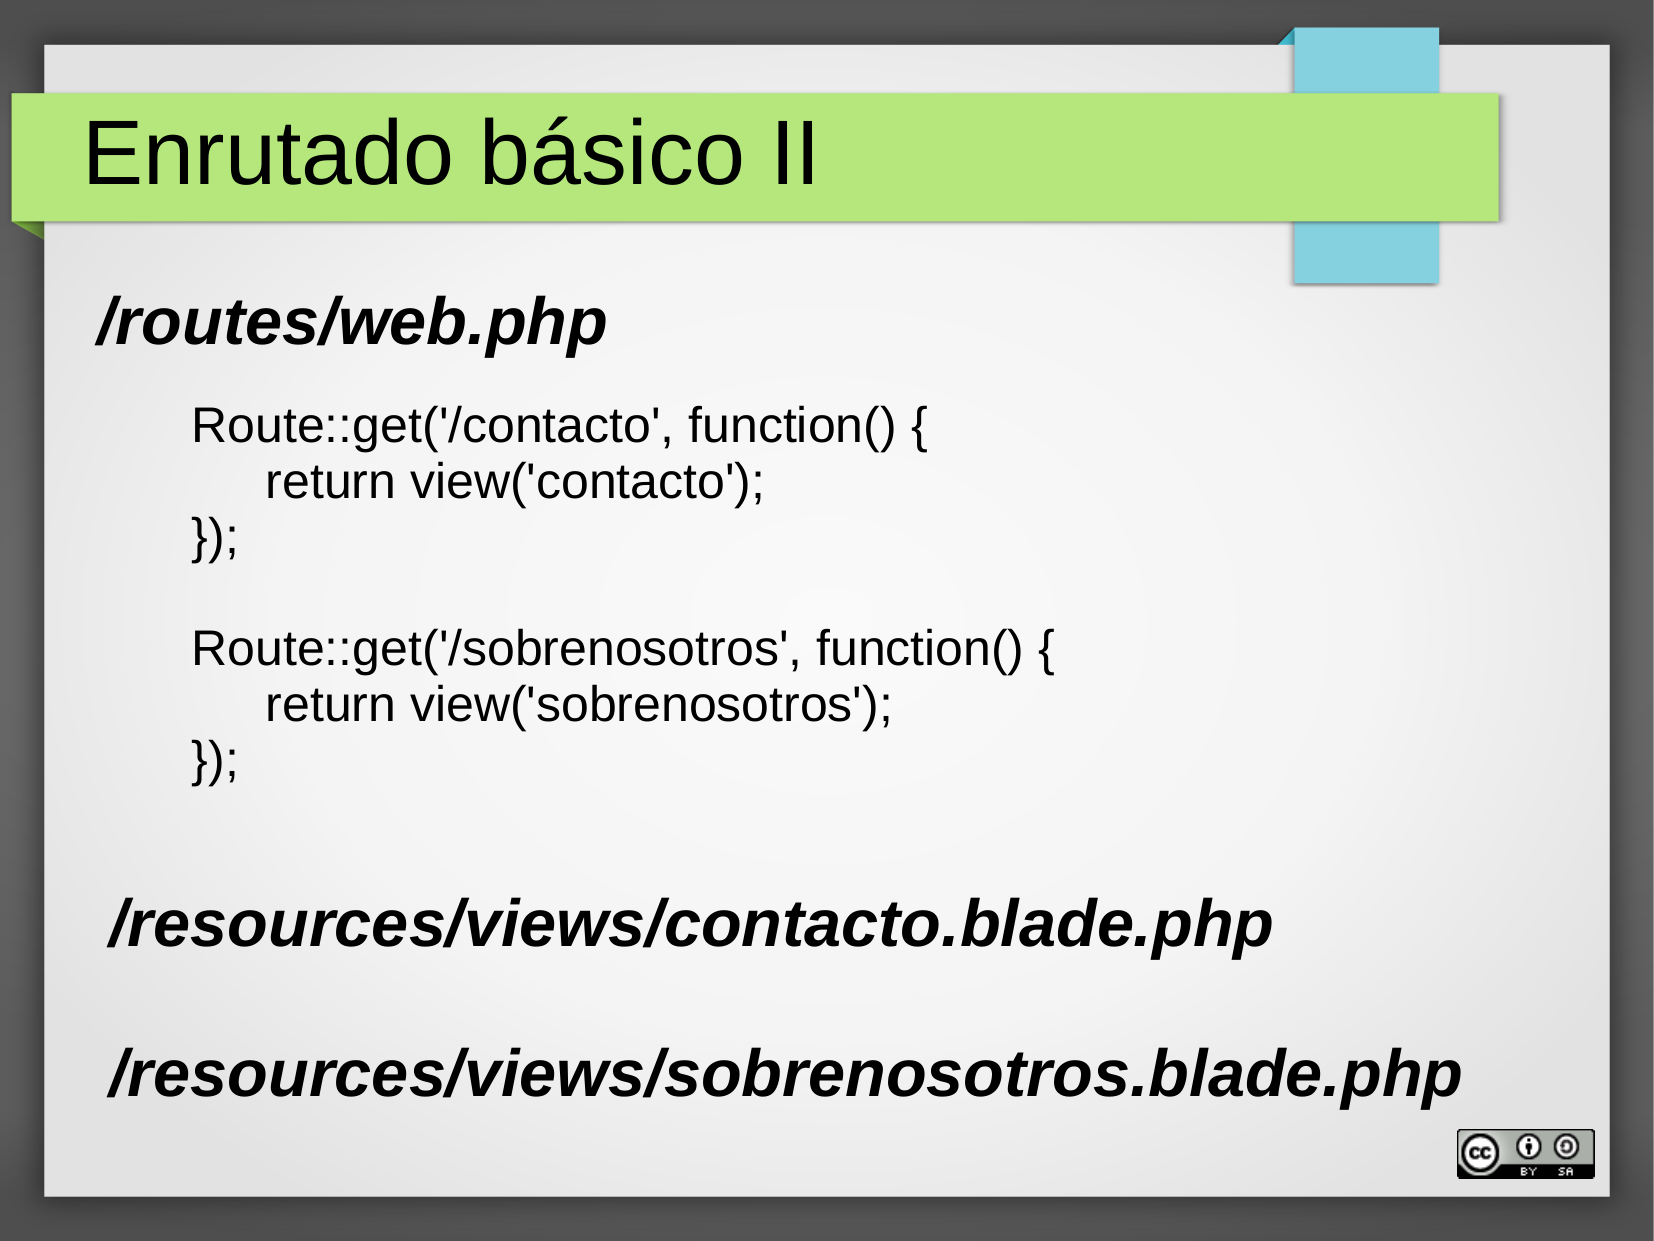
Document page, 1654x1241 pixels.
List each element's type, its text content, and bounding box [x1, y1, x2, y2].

text_box /routes/web.php [82, 276, 1560, 367]
text_box Route::get('/contacto', function() { return view('contacto'); }); Route::get('/sobrenosotros', function() { return view('sobrenosotros'); }); [177, 389, 1394, 795]
title Enrutado básico II [82, 49, 1571, 257]
picture [0, 0, 1654, 1241]
text_box /resources/views/contacto.blade.php /resources/views/sobrenosotros.blade.php [94, 878, 1571, 1119]
